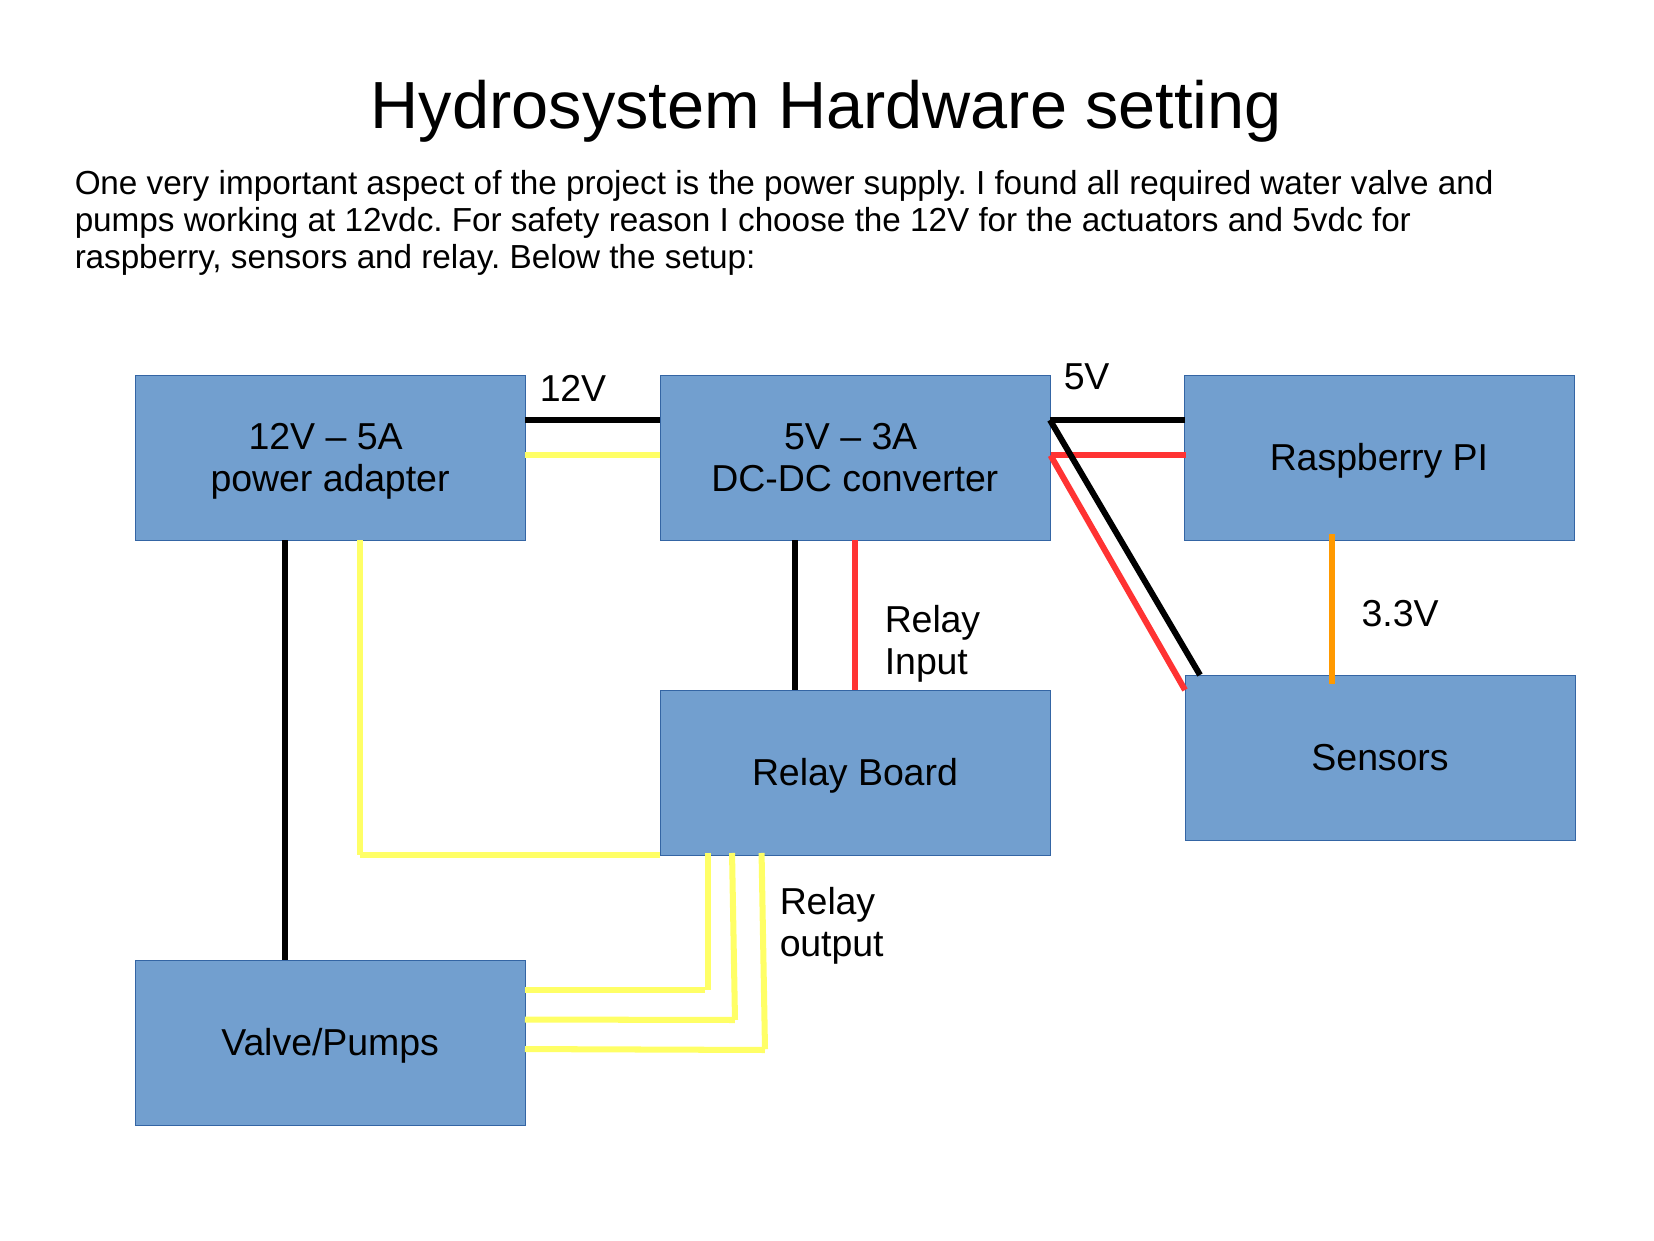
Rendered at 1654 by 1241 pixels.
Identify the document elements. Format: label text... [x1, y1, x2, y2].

text_box Sensors [1185, 675, 1576, 841]
text_box 5V [1049, 348, 1185, 406]
text_box Relay Board [660, 690, 1051, 856]
text_box Relay output [765, 873, 901, 972]
text_box One very important aspect of the project is the power supply. I found all required water valve and pumps working at 12vdc. For safety reason I choose the 12V for the actuators and 5vdc for raspberry, sensors and relay. Below the setup: [60, 157, 1538, 285]
text_box Raspberry PI [1184, 375, 1575, 541]
text_box 12V [525, 360, 661, 417]
text_box Valve/Pumps [135, 960, 526, 1126]
text_box 5V – 3A DC-DC converter [660, 375, 1051, 541]
title Hydrosystem Hardware setting [82, 45, 1571, 167]
text_box 3.3V [1346, 585, 1482, 643]
text_box 12V – 5A power adapter [135, 375, 526, 541]
text_box Relay Input [870, 591, 1006, 691]
